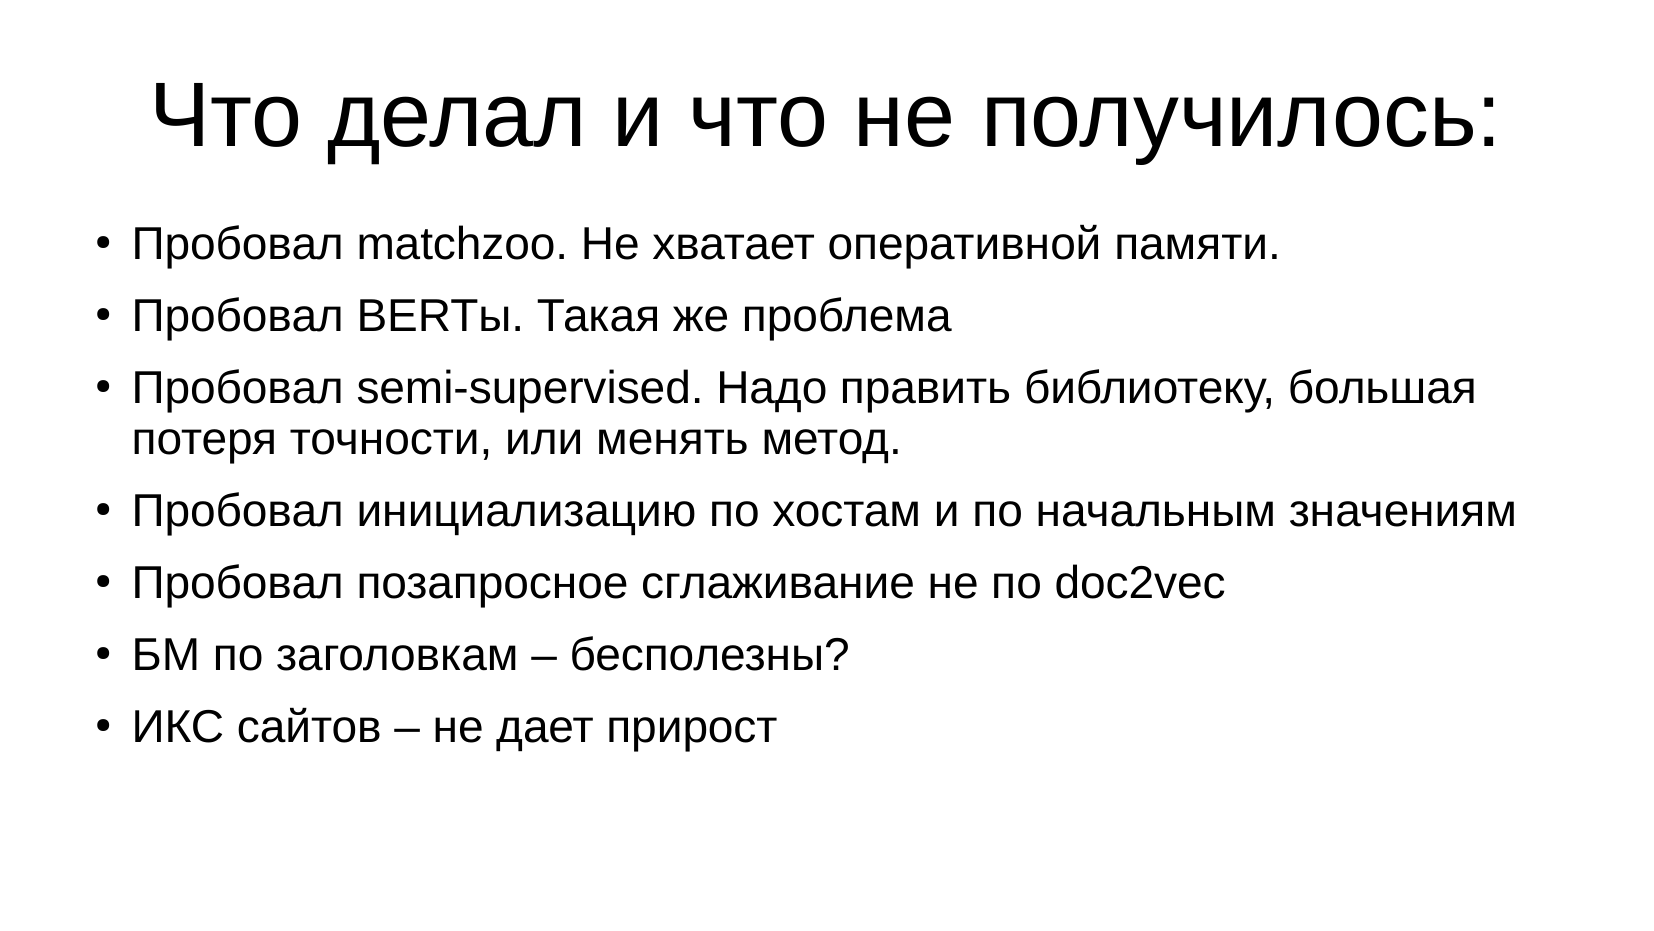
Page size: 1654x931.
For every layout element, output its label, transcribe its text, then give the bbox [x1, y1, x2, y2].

list Пробовал matchzoo. Не хватает оперативной памяти. Пробовал BERTы. Такая же проблема Пробовал semi-supervised. Надо править библиотеку, большая потеря точности, или менять метод. Пробовал инициализацию по хостам и по начальным значениям Пробовал позапросное сглаживание не по doc2vec БМ по заголовкам – бесполезны? ИКС сайтов – не дает прирост [82, 217, 1571, 758]
title Что делал и что не получилось: [82, 37, 1571, 193]
